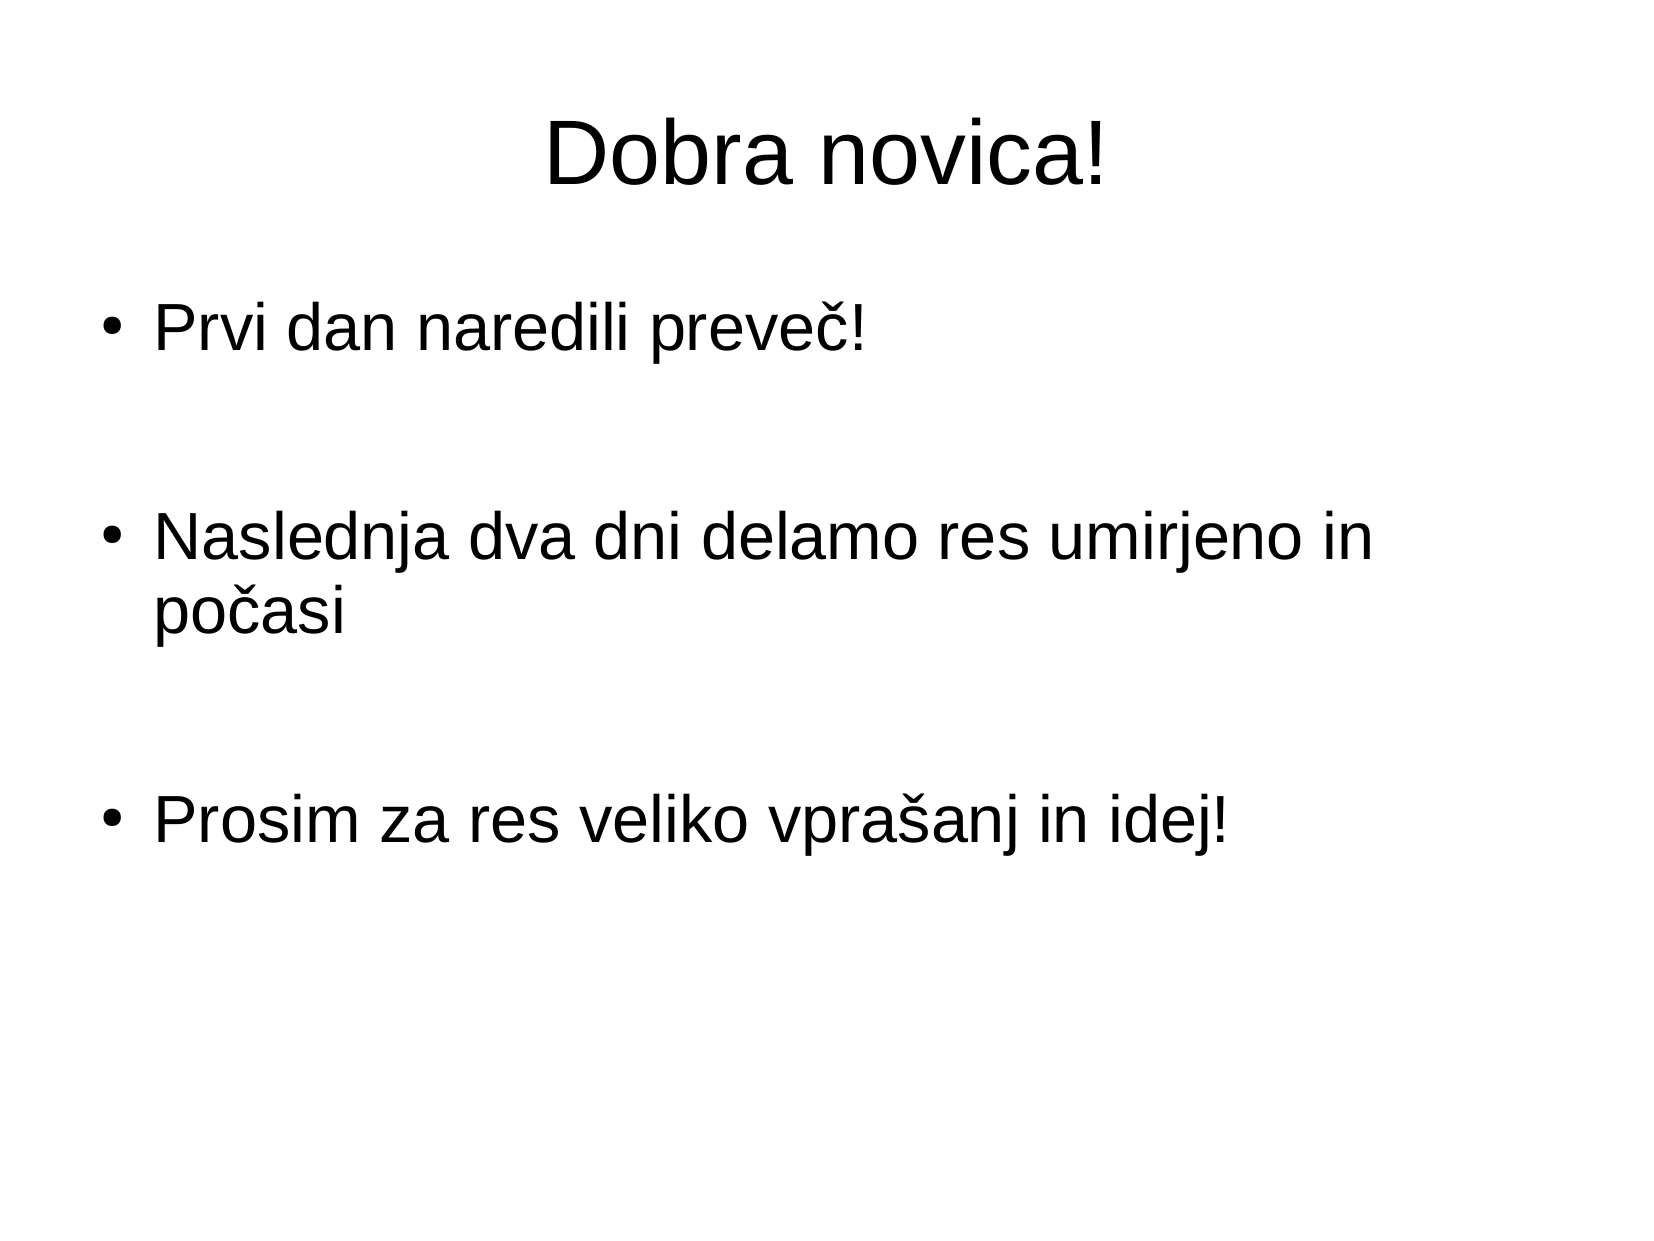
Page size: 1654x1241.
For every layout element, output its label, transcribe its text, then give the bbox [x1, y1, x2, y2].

title Dobra novica! [82, 49, 1571, 257]
list Prvi dan naredili preveč! Naslednja dva dni delamo res umirjeno in počasi Prosim za res veliko vprašanj in idej! [82, 290, 1571, 1010]
